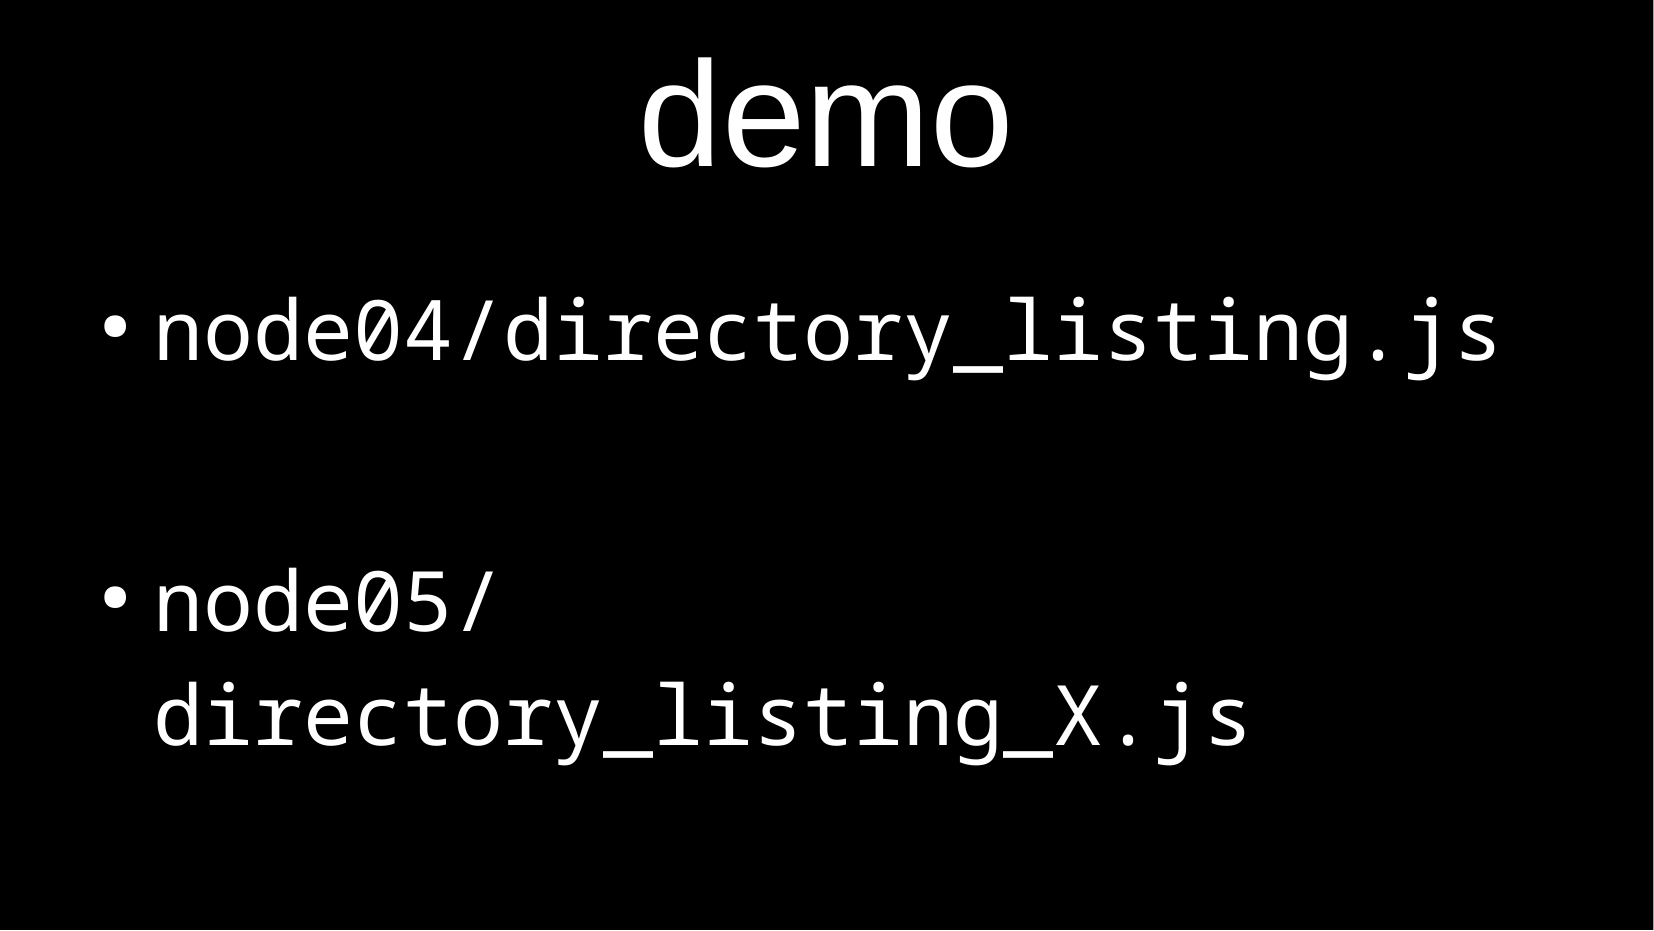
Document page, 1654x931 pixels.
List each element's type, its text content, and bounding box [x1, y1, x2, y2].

title demo [82, 30, 1571, 199]
list node04/directory_listing.js node05/directory_listing_X.js [82, 271, 1571, 812]
